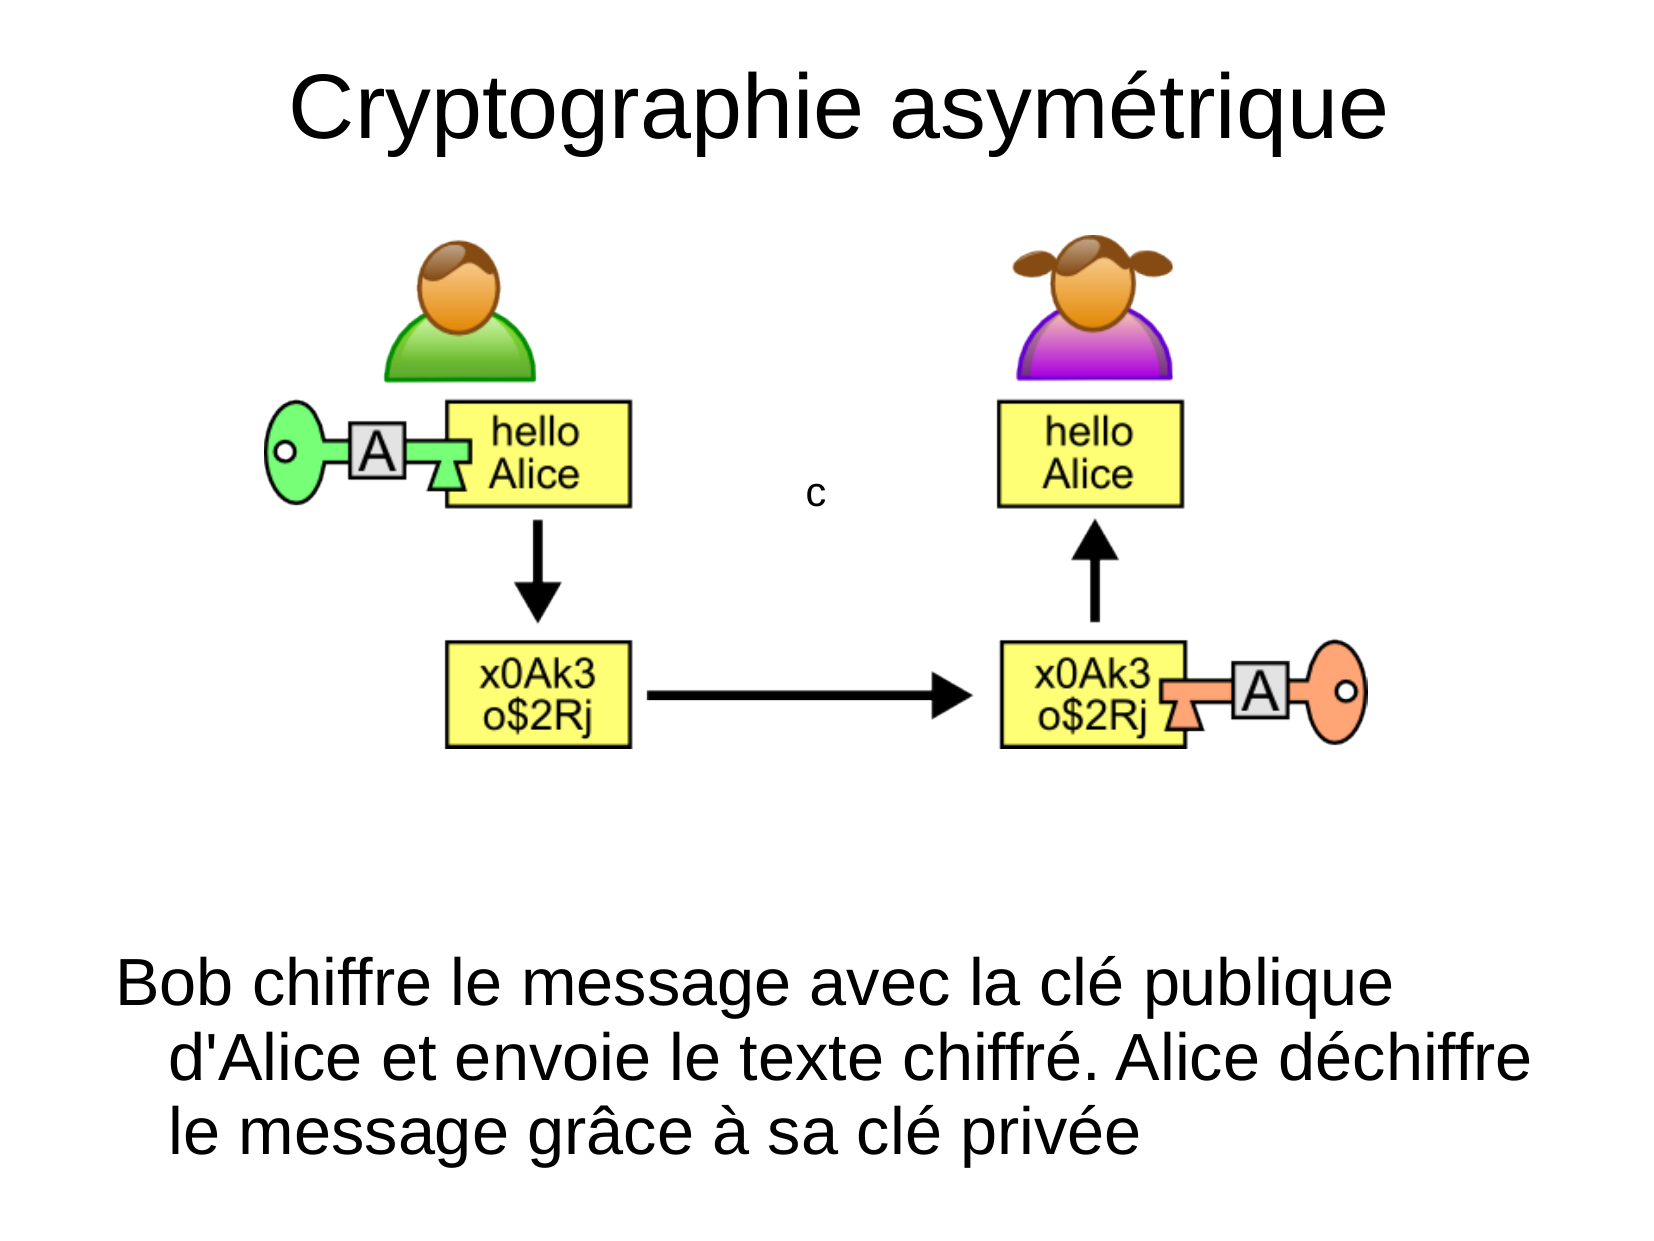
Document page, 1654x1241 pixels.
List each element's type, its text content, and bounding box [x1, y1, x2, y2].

list Bob chiffre le message avec la clé publique d'Alice et envoie le texte chiffré. Alice déchiffre le message grâce à sa clé privée [97, 214, 1586, 1170]
picture [264, 235, 1368, 749]
title Cryptographie asymétrique [247, 32, 1433, 181]
